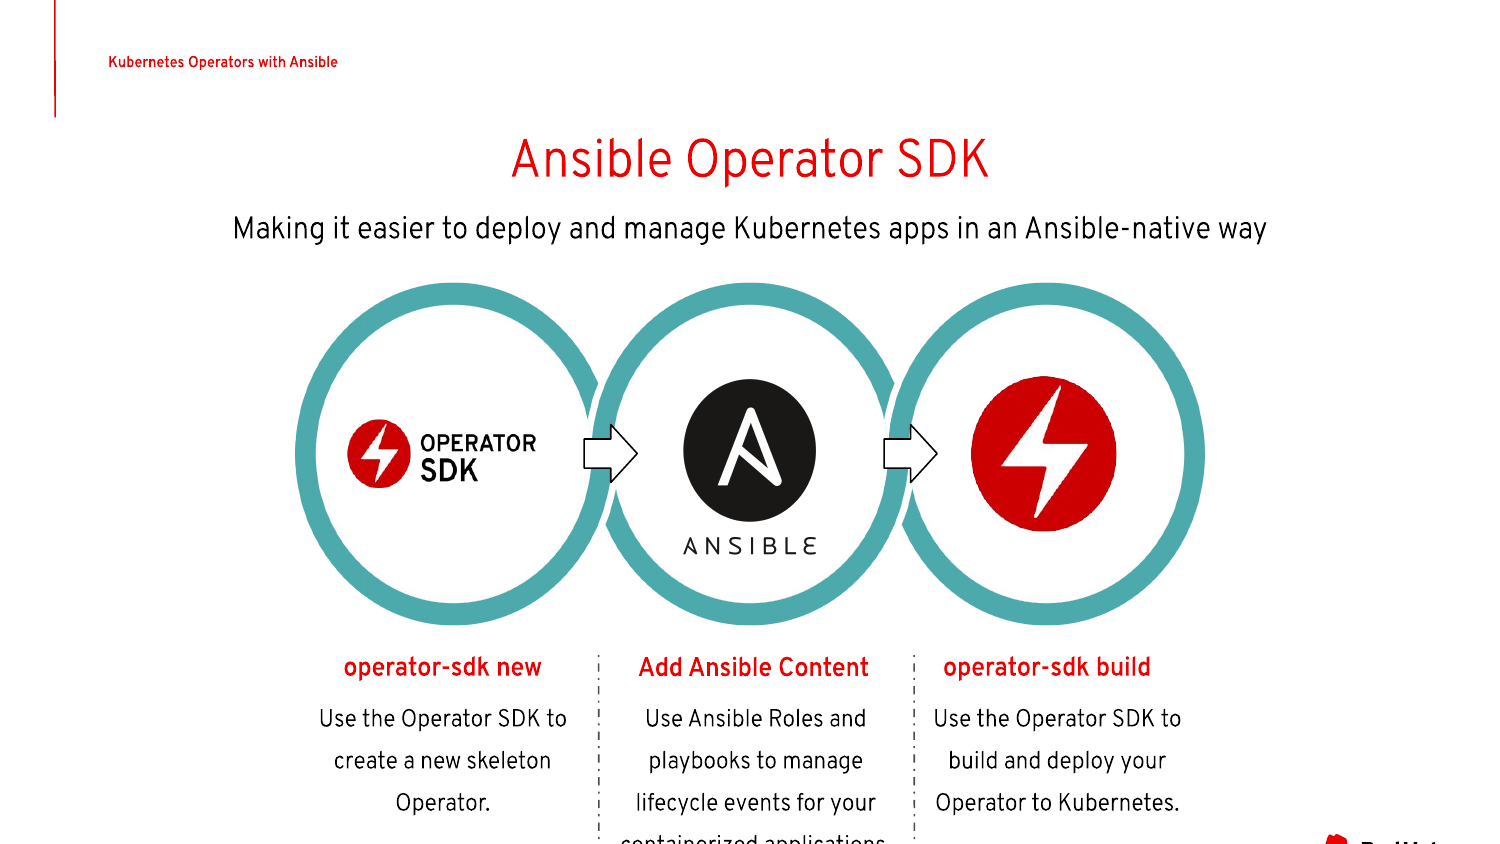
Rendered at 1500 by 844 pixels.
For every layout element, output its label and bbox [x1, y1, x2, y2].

text_box [0, 0, 1500, 844]
picture [1317, 834, 1438, 844]
picture [288, 268, 1212, 639]
